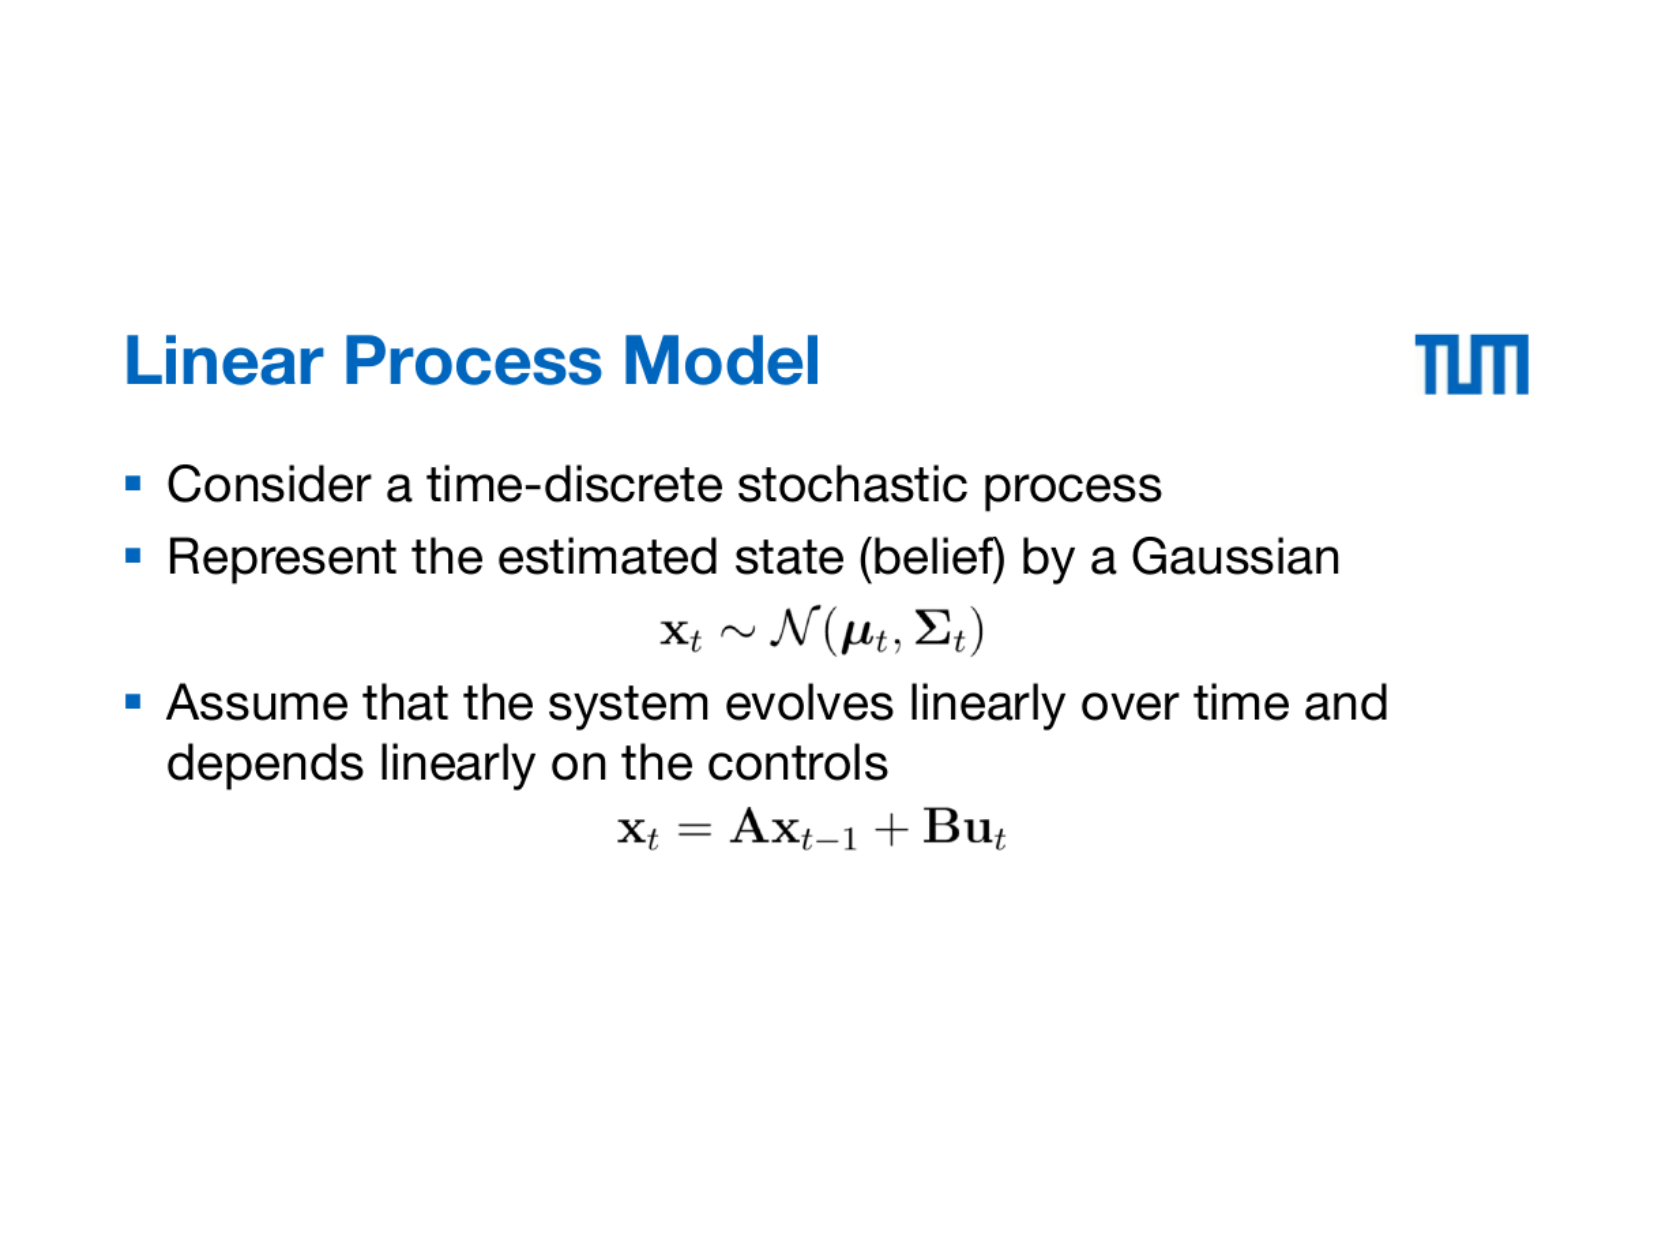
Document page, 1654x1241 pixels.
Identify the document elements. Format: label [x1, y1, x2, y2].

picture [82, 305, 1571, 994]
